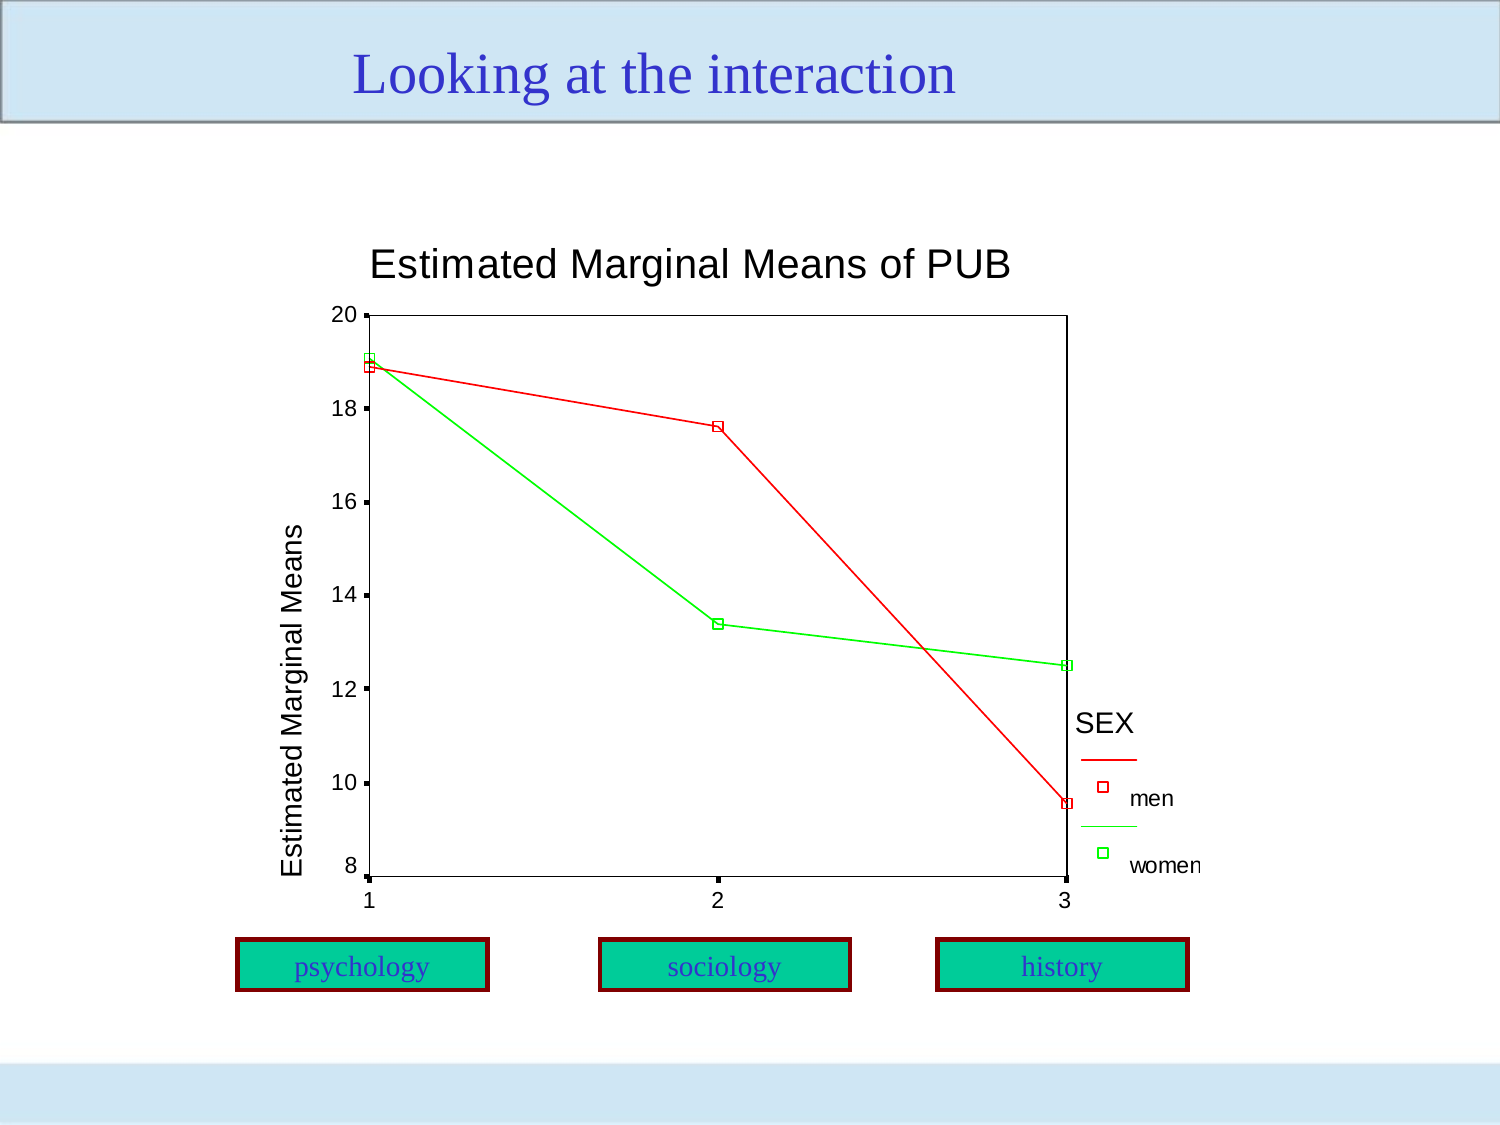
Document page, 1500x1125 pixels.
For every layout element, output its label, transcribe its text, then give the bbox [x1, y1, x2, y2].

text_box psychology [237, 939, 488, 990]
chart [225, 212, 1201, 1014]
text_box history [937, 939, 1188, 990]
text_box sociology [599, 939, 850, 990]
picture [0, 0, 1500, 1125]
title Looking at the interaction [173, 19, 1137, 120]
